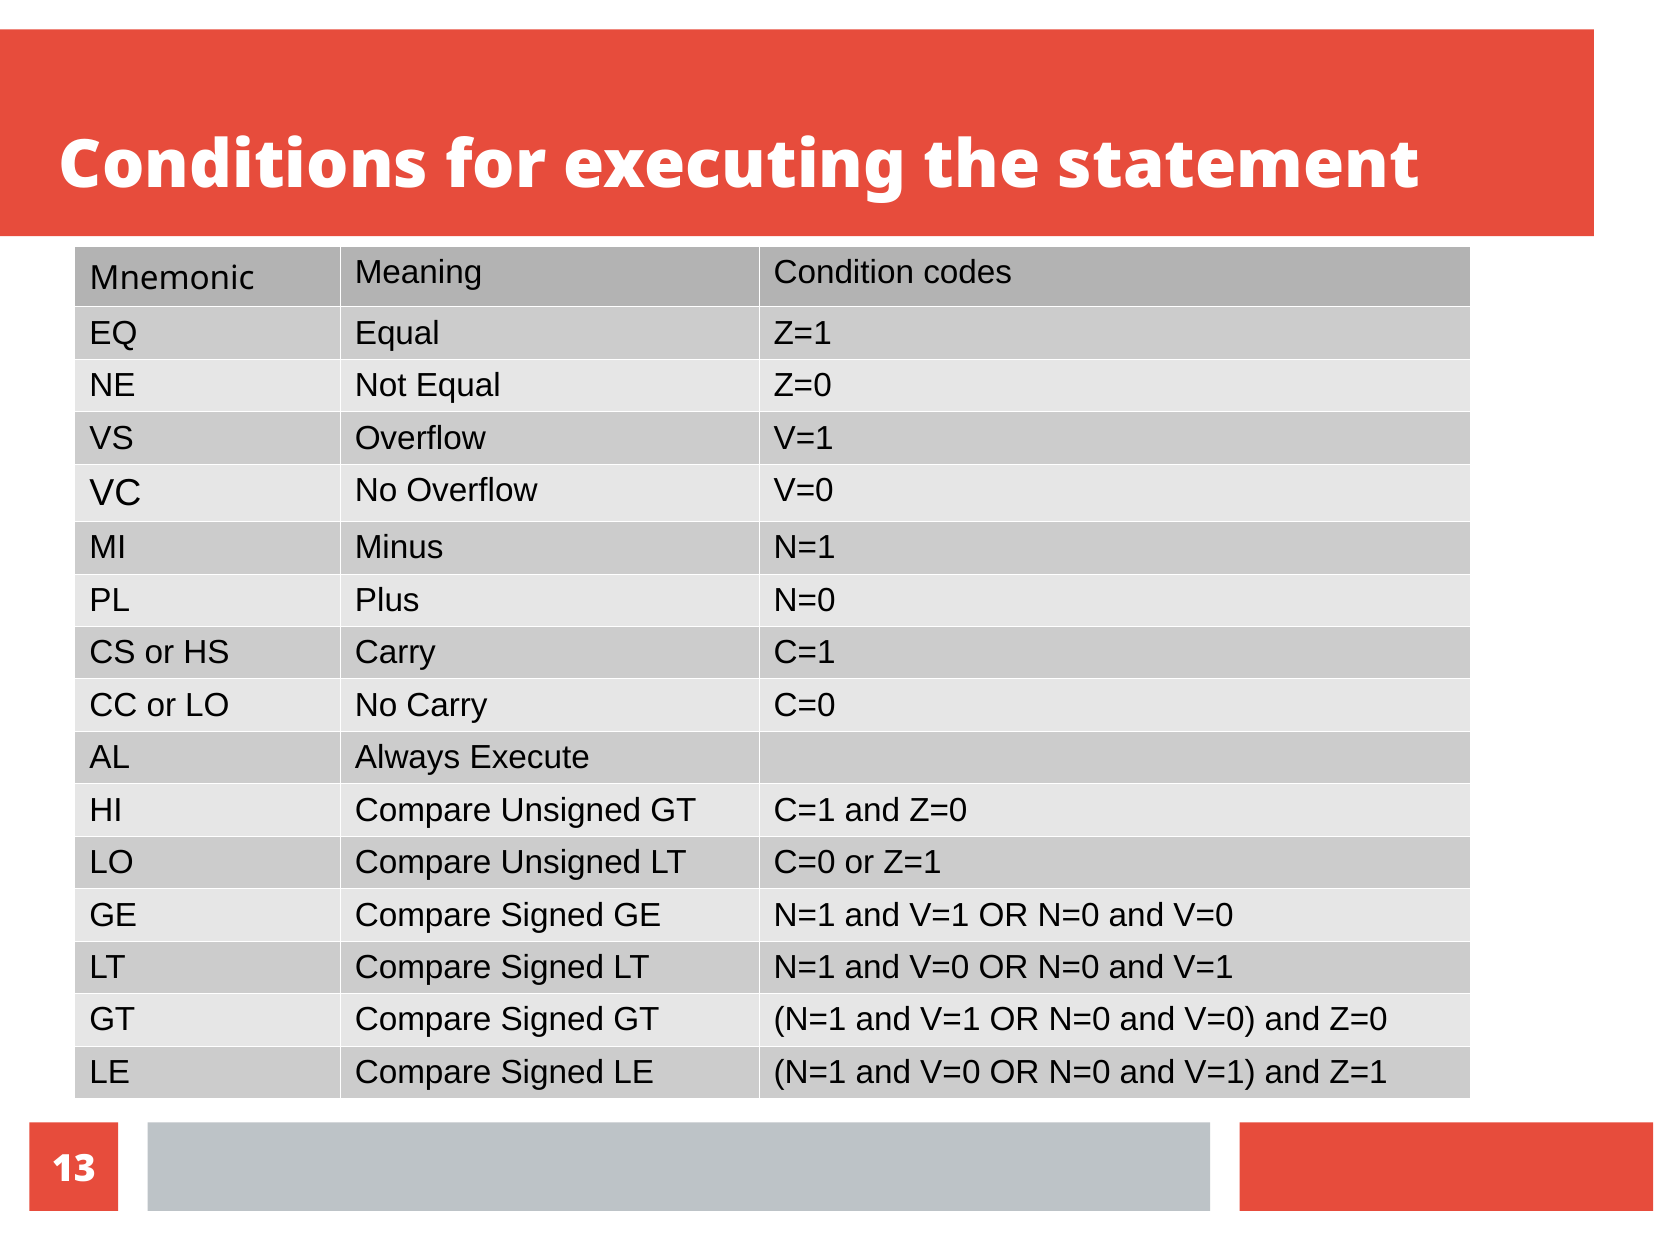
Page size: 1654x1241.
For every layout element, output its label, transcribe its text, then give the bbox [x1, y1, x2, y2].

table_cell [760, 732, 1470, 783]
table_cell Z=1 [760, 307, 1470, 359]
table_cell Compare Signed GE [341, 889, 759, 941]
table_cell CS or HS [75, 627, 340, 678]
table_cell (N=1 and V=0 OR N=0 and V=1) and Z=1 [760, 1047, 1470, 1098]
table_cell Compare Signed LE [341, 1047, 759, 1098]
table_cell GE [75, 889, 340, 941]
table_cell N=1 and V=1 OR N=0 and V=0 [760, 889, 1470, 941]
table_cell V=1 [760, 412, 1470, 464]
table_cell Z=0 [760, 360, 1470, 411]
table_cell C=0 or Z=1 [760, 837, 1470, 888]
table_cell V=0 [760, 465, 1470, 521]
table_cell Minus [341, 522, 759, 574]
table_cell Compare Unsigned LT [341, 837, 759, 888]
table_cell PL [75, 575, 340, 626]
table_cell LE [75, 1047, 340, 1098]
table_cell GT [75, 994, 340, 1046]
table_cell Compare Signed LT [341, 942, 759, 993]
table_cell AL [75, 732, 340, 783]
table_cell C=1 and Z=0 [760, 784, 1470, 836]
table_cell No Overflow [341, 465, 759, 521]
table_cell Compare Signed GT [341, 994, 759, 1046]
table_cell HI [75, 784, 340, 836]
table_cell Not Equal [341, 360, 759, 411]
table_cell VC [75, 465, 340, 521]
table_cell N=0 [760, 575, 1470, 626]
table_cell C=1 [760, 627, 1470, 678]
title Conditions for executing the statement [58, 59, 1594, 207]
table_cell N=1 [760, 522, 1470, 574]
table_header Mnemonic [75, 247, 340, 306]
table_cell EQ [75, 307, 340, 359]
table_cell LO [75, 837, 340, 888]
table_cell NE [75, 360, 340, 411]
table_cell C=0 [760, 679, 1470, 731]
table_cell Compare Unsigned GT [341, 784, 759, 836]
table_cell Equal [341, 307, 759, 359]
table_cell VS [75, 412, 340, 464]
table_cell N=1 and V=0 OR N=0 and V=1 [760, 942, 1470, 993]
table_cell LT [75, 942, 340, 993]
table_cell MI [75, 522, 340, 574]
table_cell Carry [341, 627, 759, 678]
table_cell Plus [341, 575, 759, 626]
table_cell No Carry [341, 679, 759, 731]
table_cell (N=1 and V=1 OR N=0 and V=0) and Z=0 [760, 994, 1470, 1046]
table_cell Always Execute [341, 732, 759, 783]
table_header Meaning [341, 247, 759, 306]
table_header Condition codes [760, 247, 1470, 306]
table_cell CC or LO [75, 679, 340, 731]
table_cell Overflow [341, 412, 759, 464]
